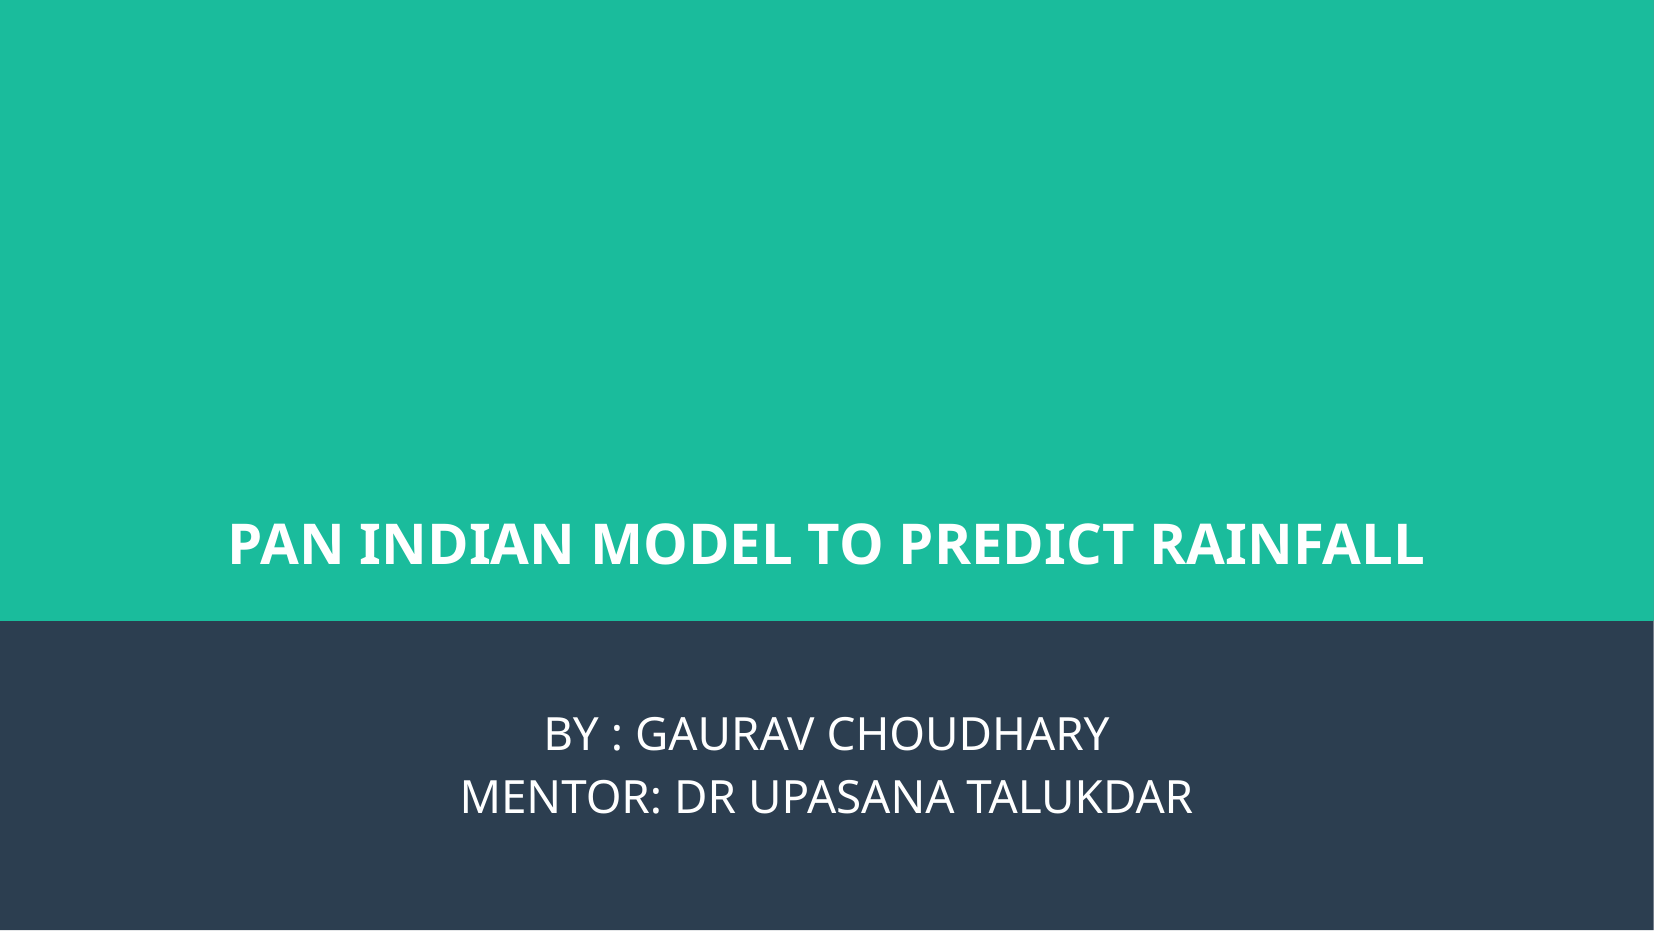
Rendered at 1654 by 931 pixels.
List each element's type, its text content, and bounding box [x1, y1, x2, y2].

subtitle BY : GAURAV CHOUDHARY MENTOR: DR UPASANA TALUKDAR [59, 642, 1595, 886]
title PAN INDIAN MODEL TO PREDICT RAINFALL [59, 465, 1595, 583]
